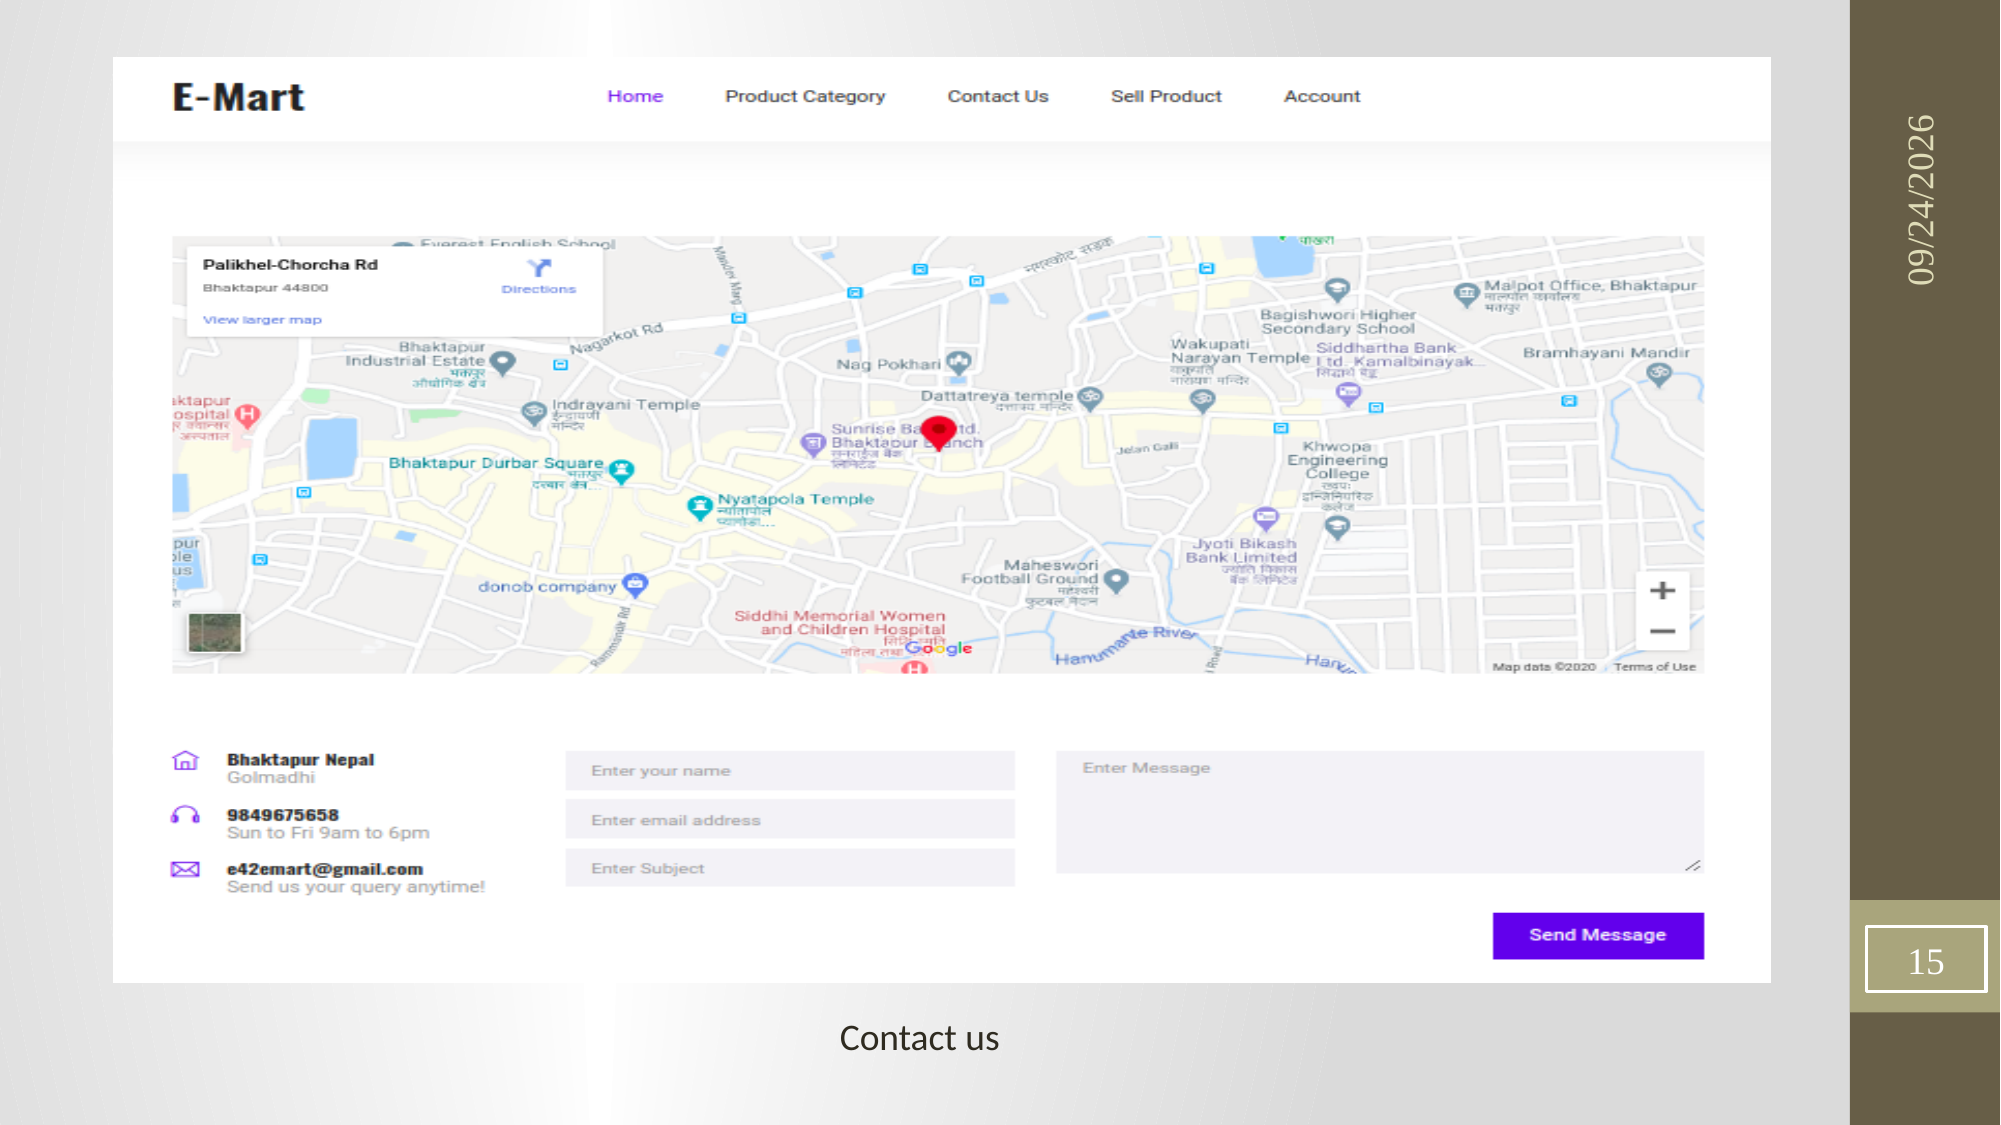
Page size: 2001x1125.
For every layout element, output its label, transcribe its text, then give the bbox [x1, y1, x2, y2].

picture [113, 57, 1771, 983]
slide_number <number> [1866, 926, 1987, 992]
text_box Contact us [825, 1005, 1238, 1065]
slide_number 11/22/2020 [1878, 100, 1959, 501]
